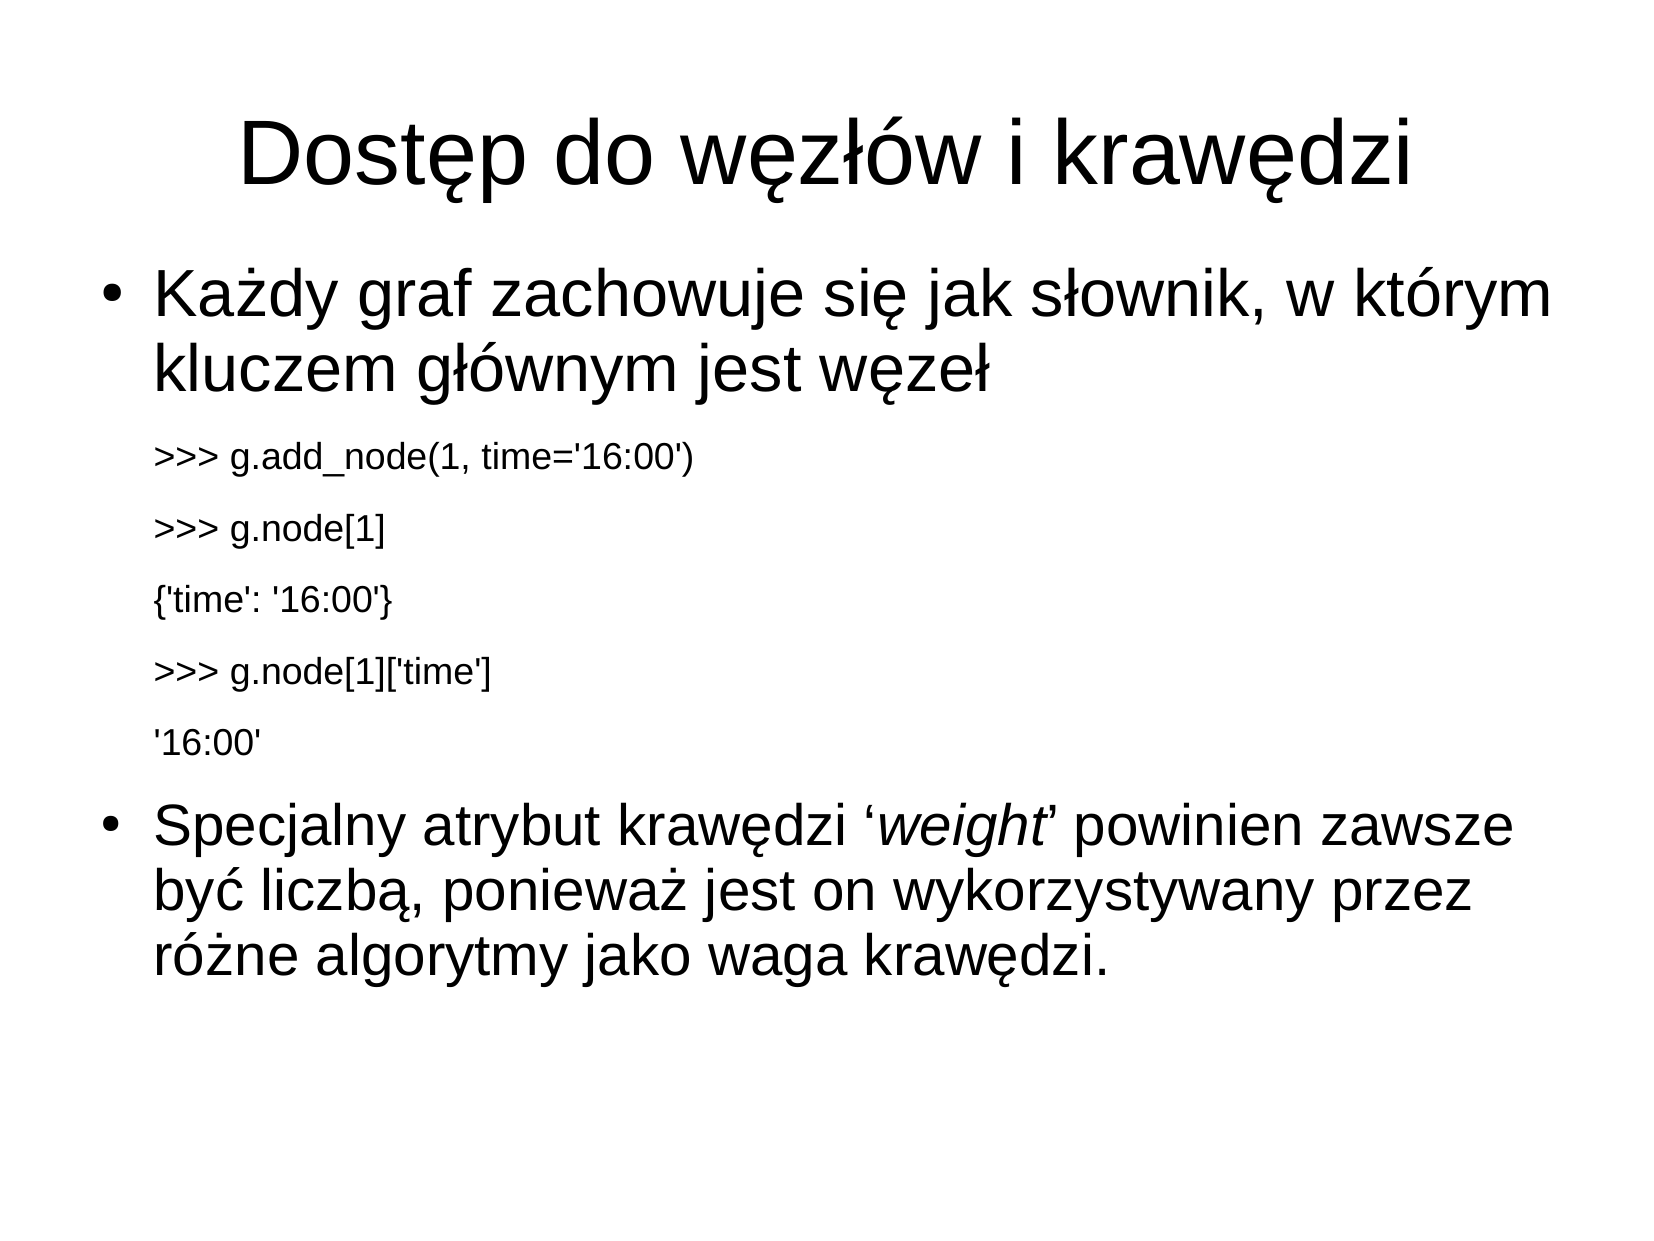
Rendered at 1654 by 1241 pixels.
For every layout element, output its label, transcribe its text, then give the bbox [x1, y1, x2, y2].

title Dostęp do węzłów i krawędzi [82, 49, 1571, 256]
list Każdy graf zachowuje się jak słownik, w którym kluczem głównym jest węzeł >>> g.add_node(1, time='16:00') >>> g.node[1] {'time': '16:00'} >>> g.node[1]['time'] '16:00' Specjalny atrybut krawędzi ‘weight’ powinien zawsze być liczbą, ponieważ jest on wykorzystywany przez różne algorytmy jako waga krawędzi. [82, 256, 1571, 1126]
